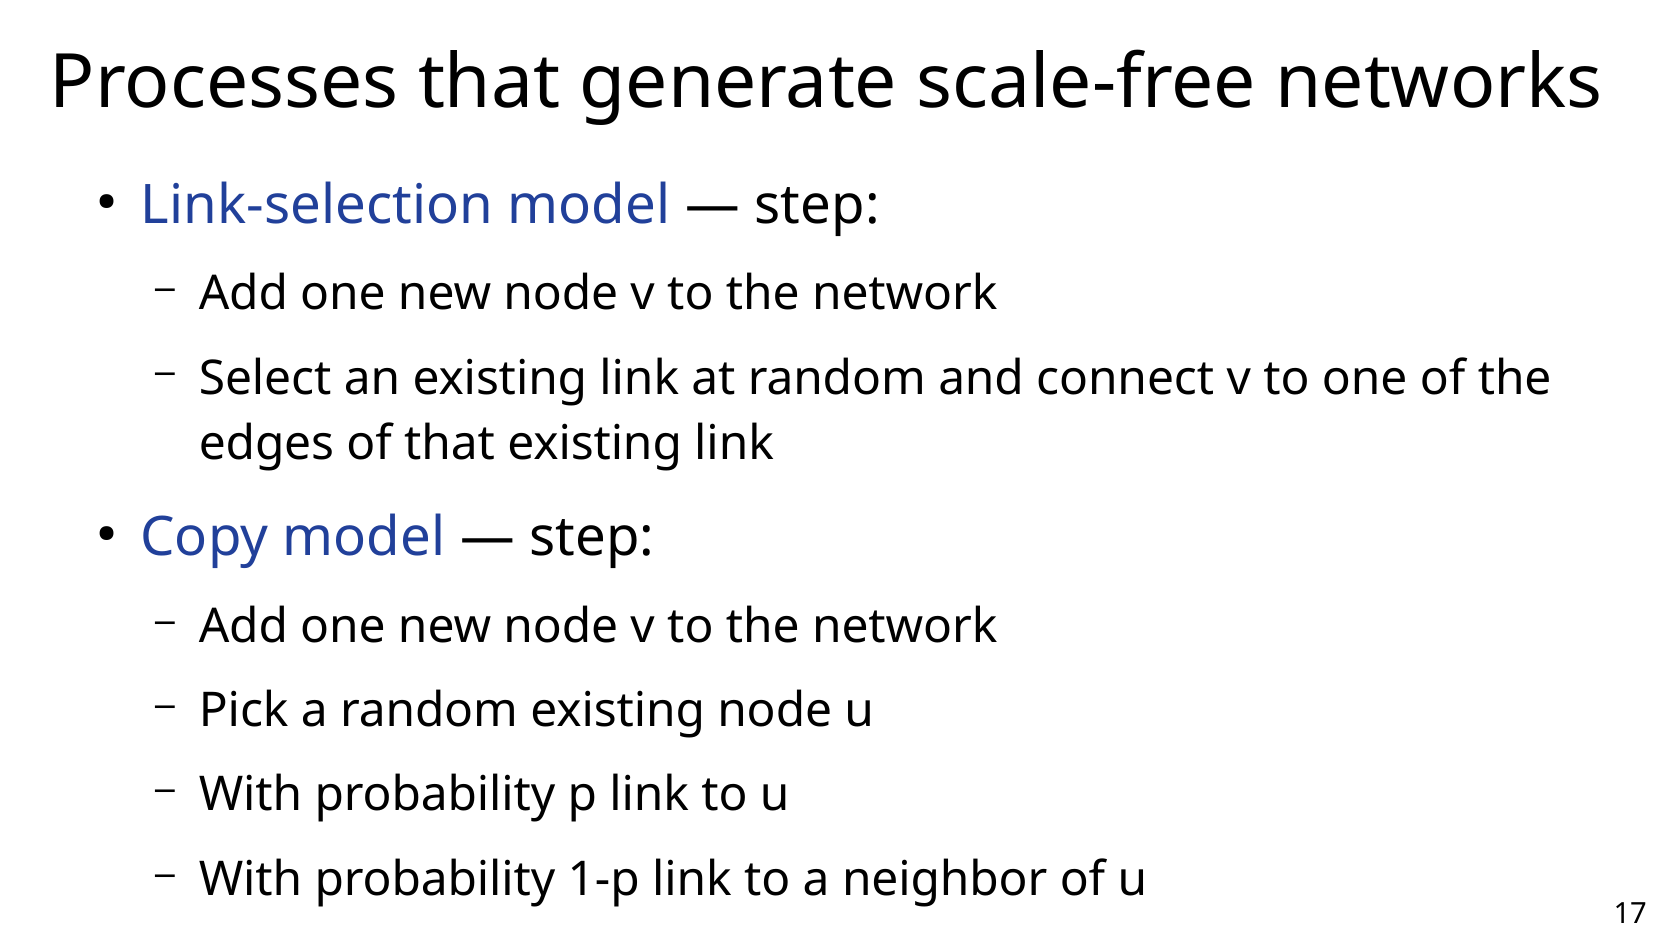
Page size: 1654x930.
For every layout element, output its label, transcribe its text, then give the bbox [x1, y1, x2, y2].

title Processes that generate scale-free networks [0, 0, 1653, 163]
list Link-selection model — step: Add one new node v to the network Select an existing link at random and connect v to one of the edges of that existing link Copy model ­— step: Add one new node v to the network Pick a random existing node u With probability p link to u With probability 1-p link to a neighbor of u [82, 165, 1571, 916]
